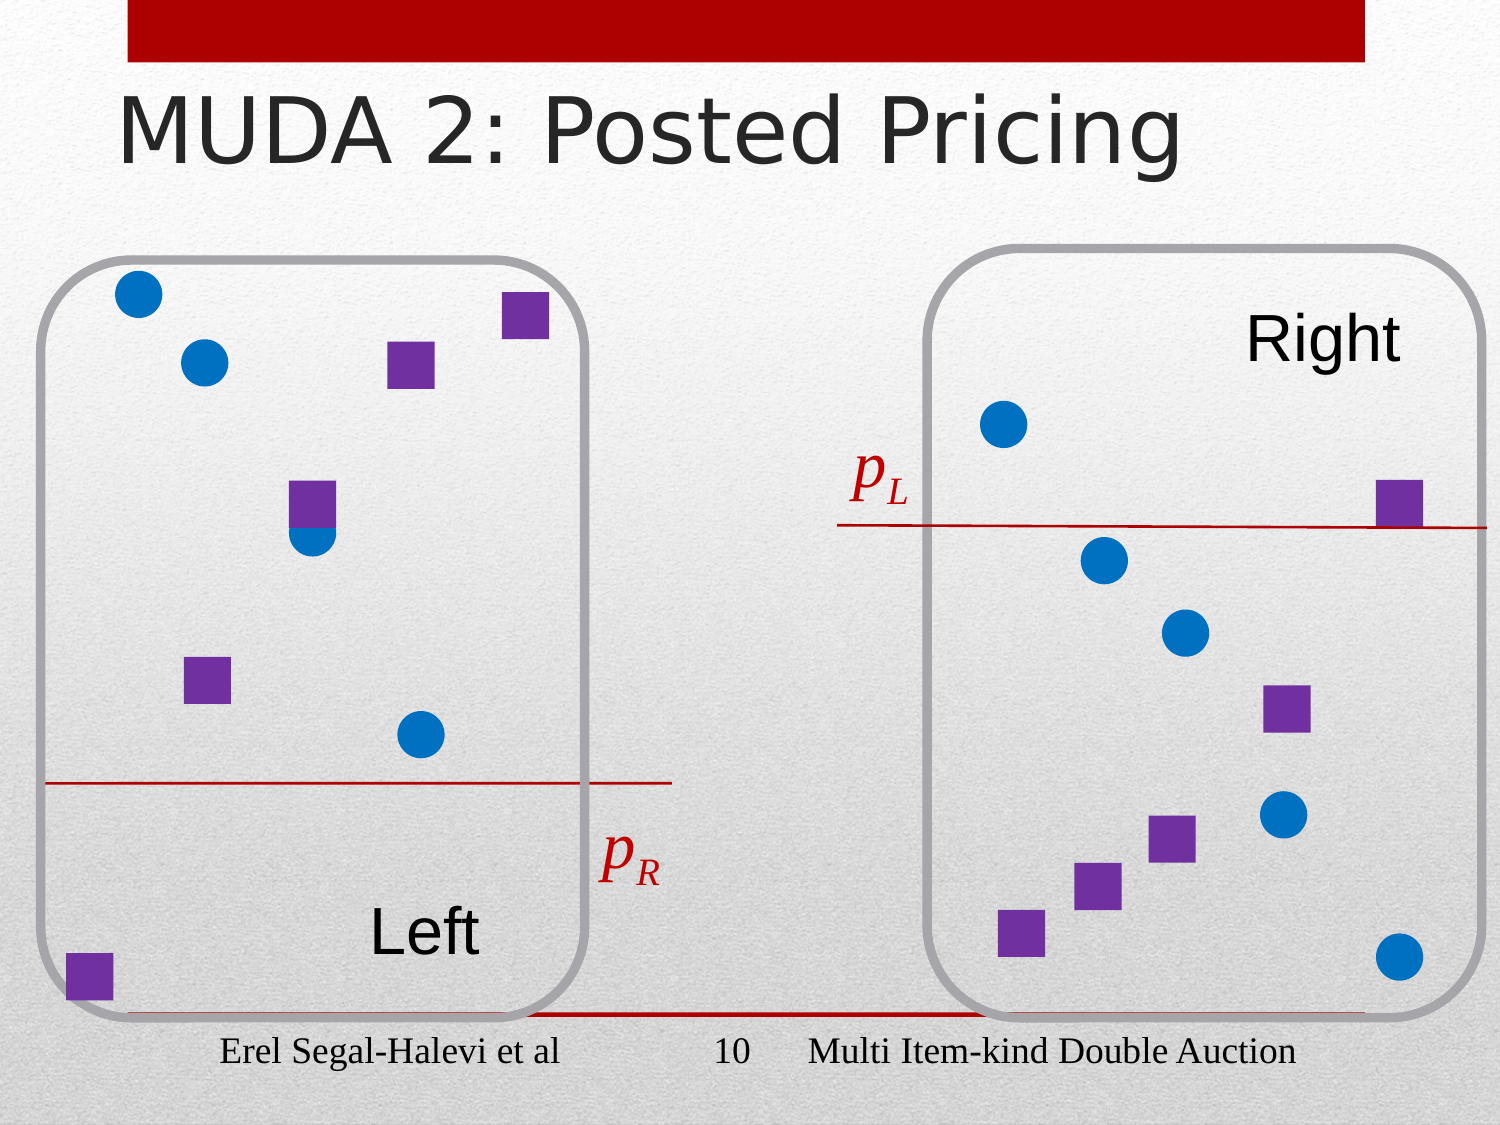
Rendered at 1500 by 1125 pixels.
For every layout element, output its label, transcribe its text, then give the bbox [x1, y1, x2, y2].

text_box [397, 711, 445, 759]
text_box [1074, 862, 1122, 911]
text_box [980, 400, 1028, 449]
text_box [501, 292, 550, 340]
text_box [1375, 933, 1424, 981]
text_box [997, 909, 1046, 957]
text_box pL [839, 413, 924, 520]
text_box [1375, 479, 1424, 526]
text_box [1263, 685, 1311, 733]
picture [0, 0, 1500, 1125]
text_box [288, 480, 337, 557]
text_box Left [324, 880, 526, 976]
text_box [1080, 537, 1128, 585]
text_box [183, 656, 231, 704]
text_box [387, 341, 435, 389]
text_box [66, 953, 114, 1001]
text_box [1161, 609, 1210, 657]
title MUDA 2: Posted Pricing [100, 0, 1500, 190]
text_box [1260, 791, 1308, 839]
text_box [115, 270, 163, 319]
text_box pR [588, 794, 675, 901]
text_box [181, 339, 229, 387]
text_box Right [1222, 287, 1424, 383]
text_box [1148, 815, 1196, 863]
